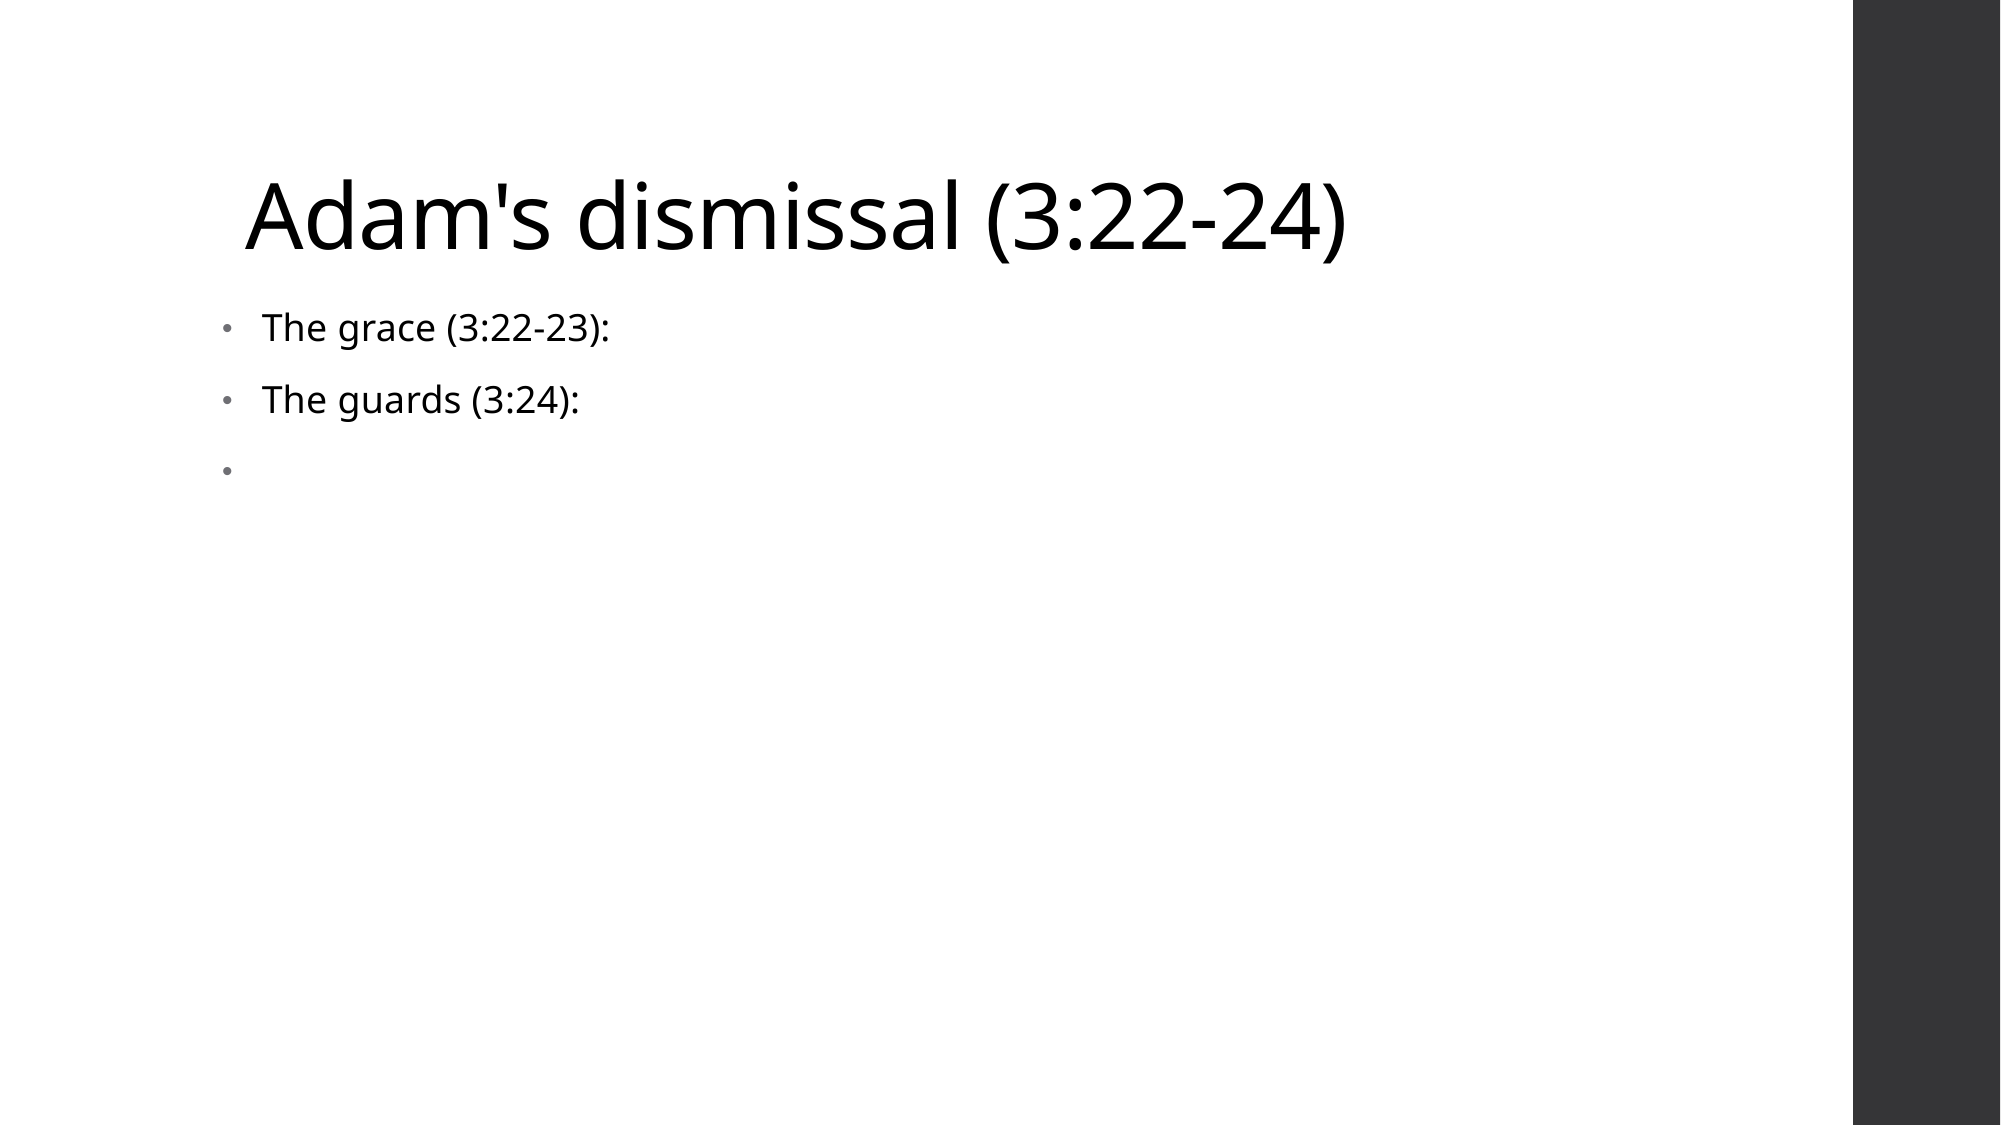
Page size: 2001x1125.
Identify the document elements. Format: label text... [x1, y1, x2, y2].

title Adam's dismissal (3:22-24) [206, 60, 1797, 278]
list The grace (3:22-23): The guards (3:24): [206, 299, 1617, 1014]
